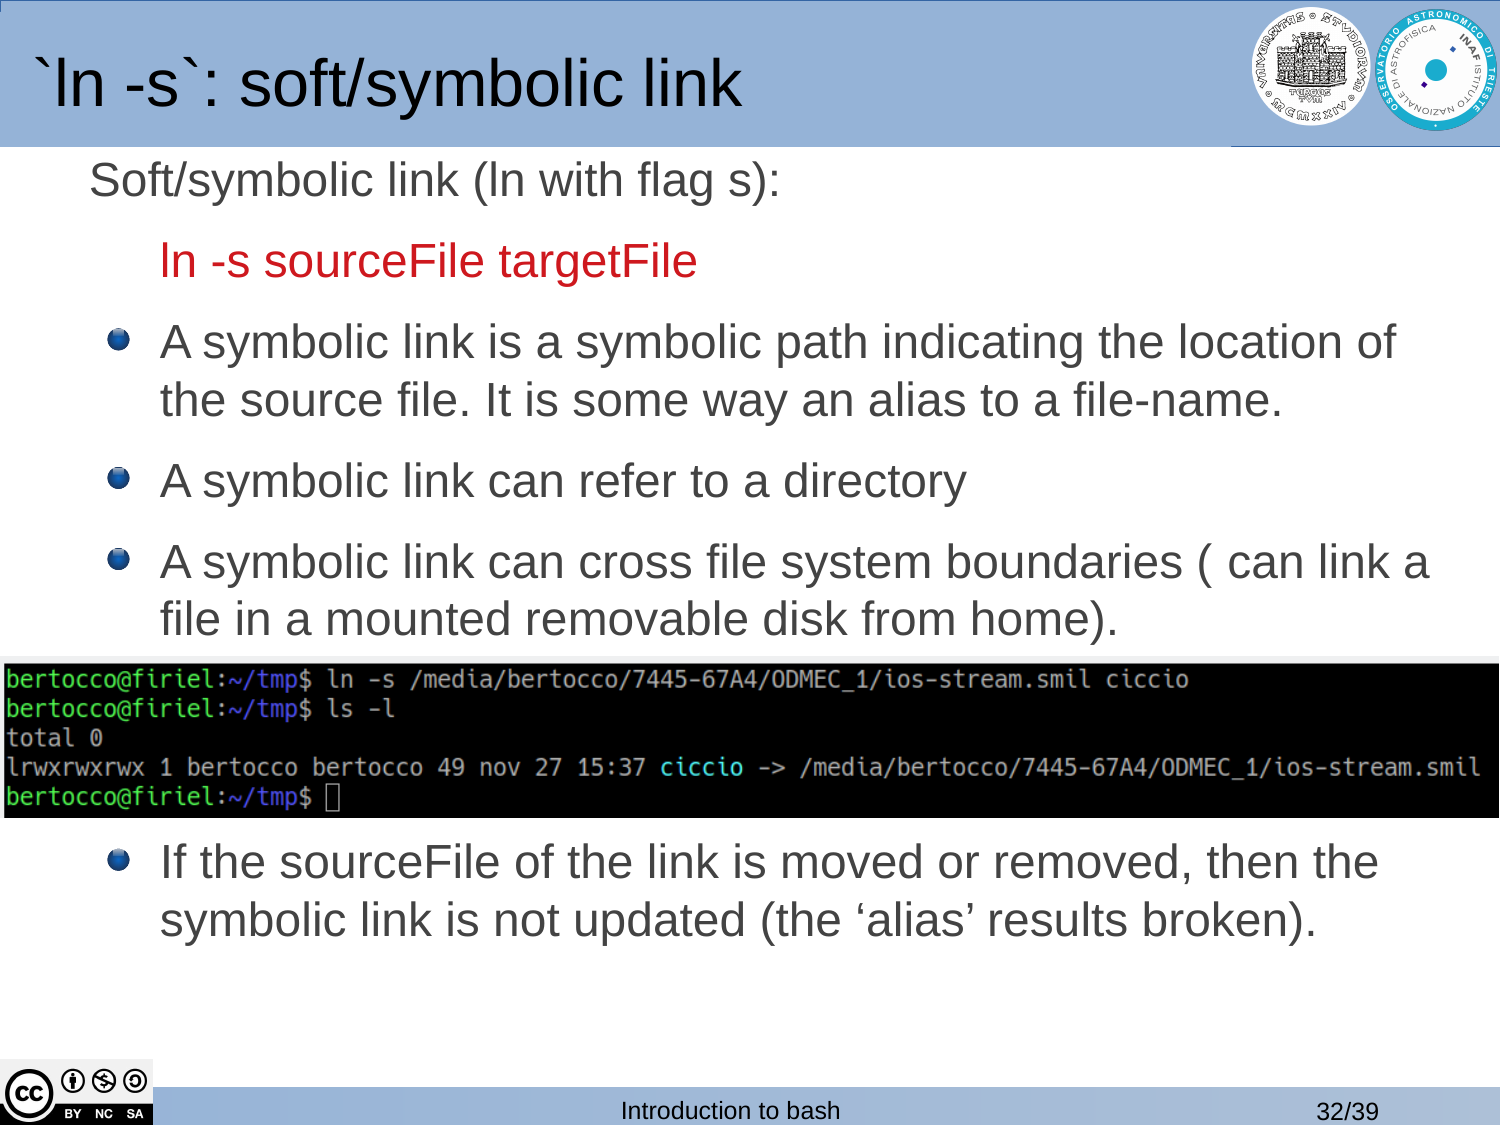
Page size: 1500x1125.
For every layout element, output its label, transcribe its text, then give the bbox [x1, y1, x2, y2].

text_box `ln -s`: soft/symbolic link [0, 11, 1232, 147]
list Soft/symbolic link (ln with flag s): ln -s sourceFile targetFile A symbolic link is a symbolic path indicating the location of the source file. It is some way an alias to a file-name. A symbolic link can refer to a directory A symbolic link can cross file system boundaries ( can link a file in a mounted removable disk from home). If the sourceFile of the link is moved or removed, then the symbolic link is not updated (the ‘alias’ results broken). [3, 140, 1488, 656]
picture [1252, 0, 1500, 156]
picture [0, 656, 1499, 818]
picture [0, 1059, 153, 1125]
list Soft/symbolic link (ln with flag s): ln -s sourceFile targetFile A symbolic link is a symbolic path indicating the location of the source file. It is some way an alias to a file-name. A symbolic link can refer to a directory A symbolic link can cross file system boundaries ( can link a file in a mounted removable disk from home). If the sourceFile of the link is moved or removed, then the symbolic link is not updated (the ‘alias’ results broken). [3, 818, 1488, 1076]
